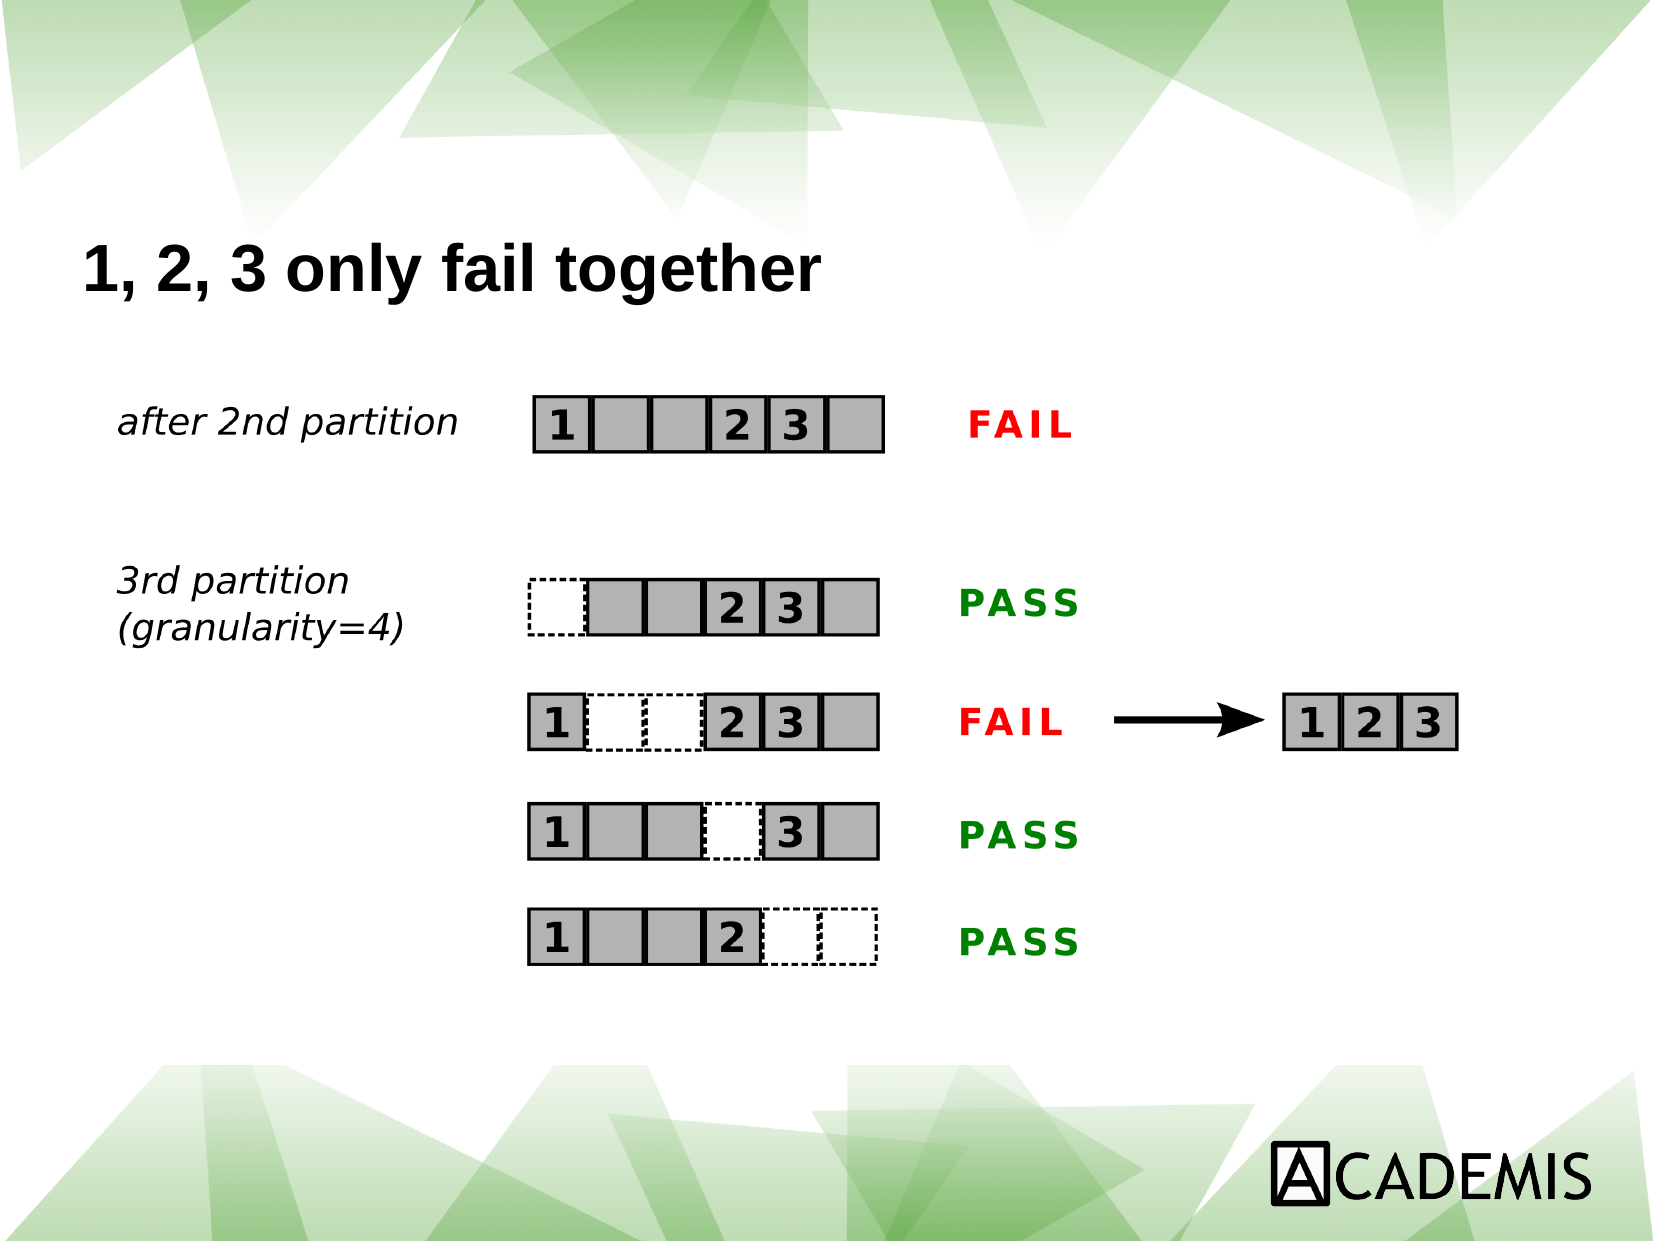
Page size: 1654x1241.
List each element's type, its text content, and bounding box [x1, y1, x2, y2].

picture [0, 0, 1654, 256]
title 1, 2, 3 only fail together [82, 165, 1571, 373]
picture [2, 329, 1653, 1241]
